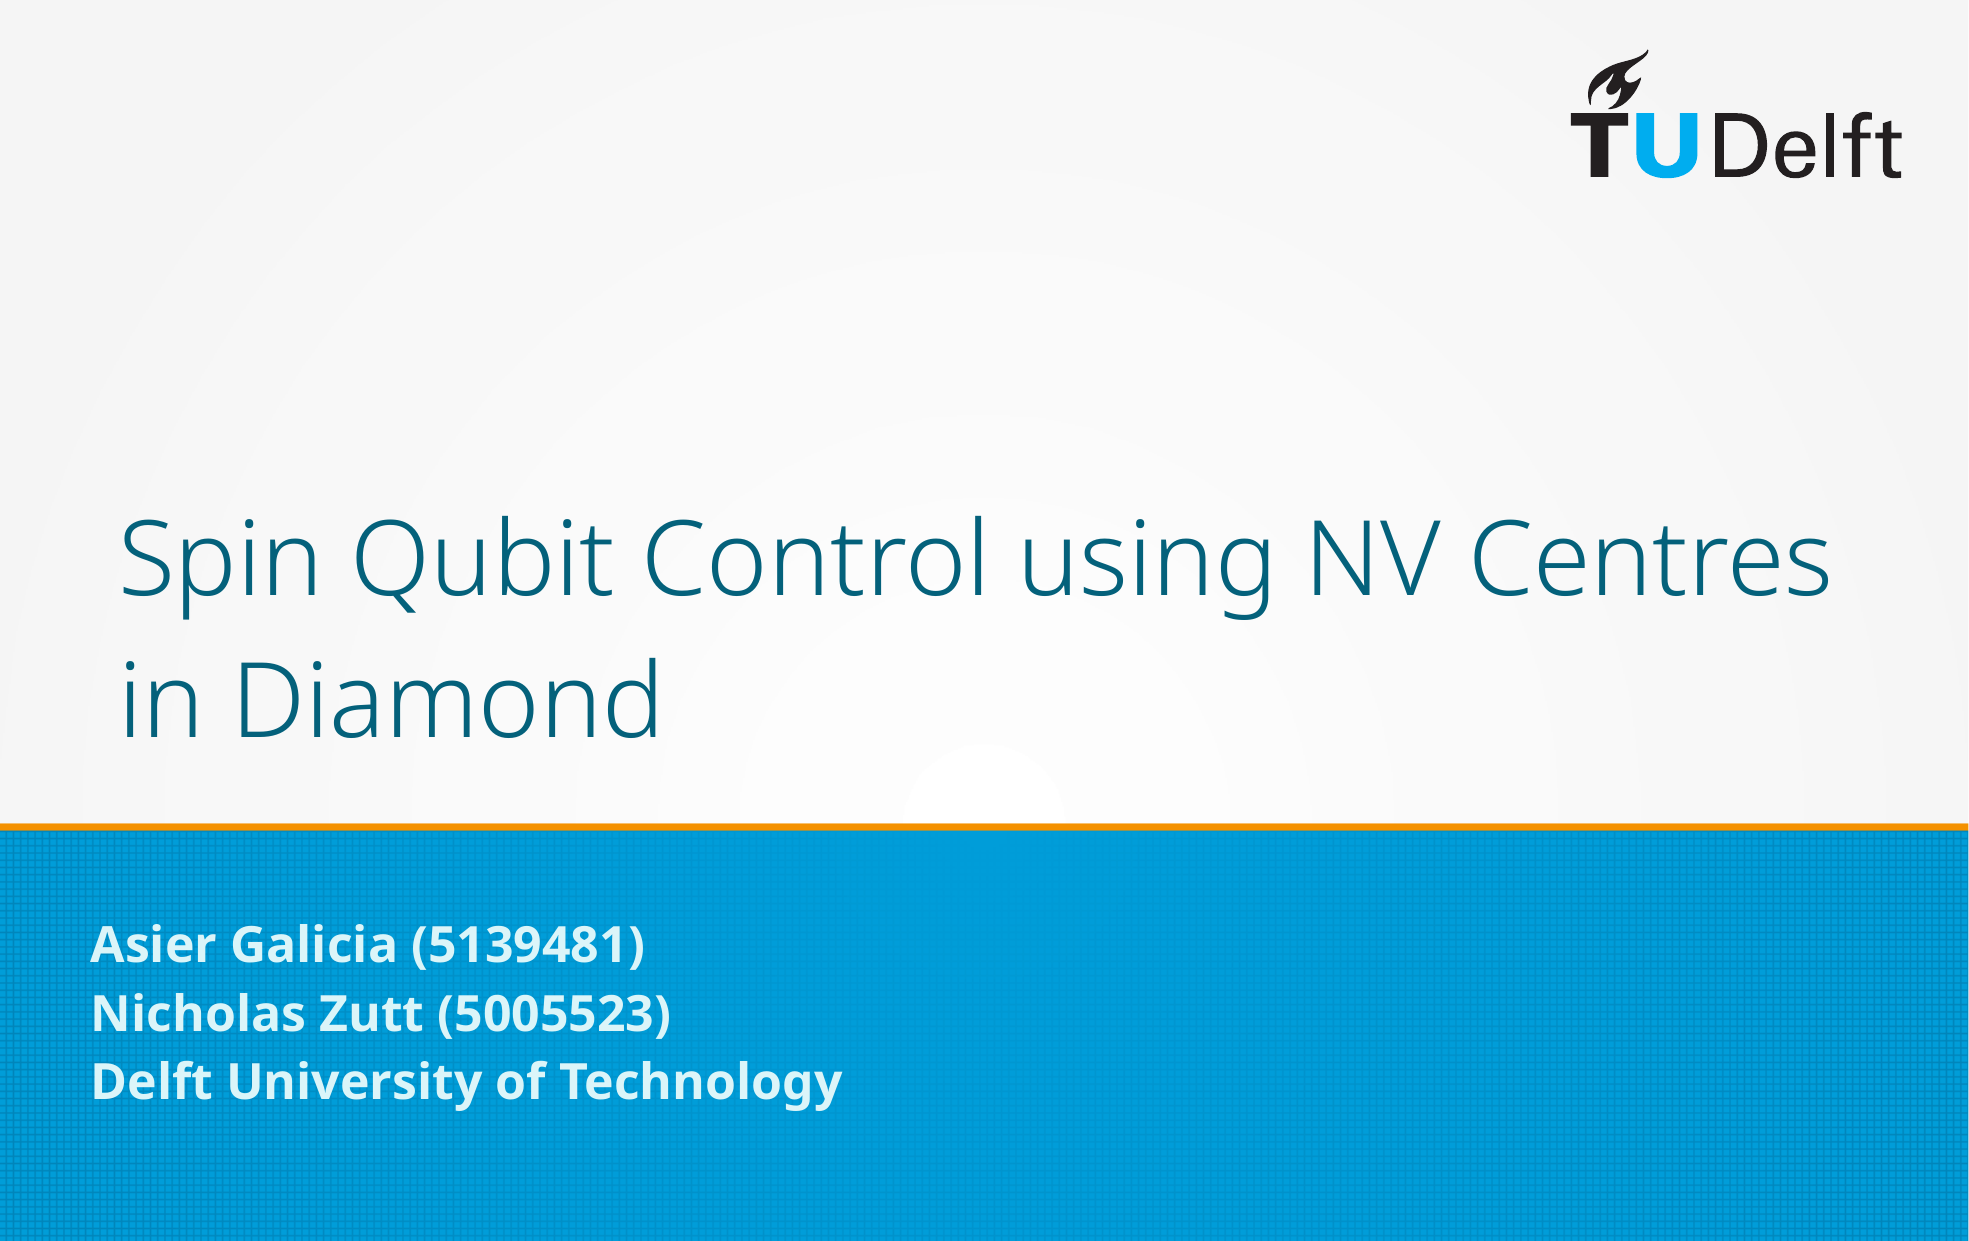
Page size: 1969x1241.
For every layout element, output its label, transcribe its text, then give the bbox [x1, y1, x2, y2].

picture [0, 0, 1969, 830]
title Spin Qubit Control using NV Centres in Diamond [118, 37, 1890, 768]
subtitle Asier Galicia (5139481) Nicholas Zutt (5005523) Delft University of Technology [90, 909, 1861, 1111]
